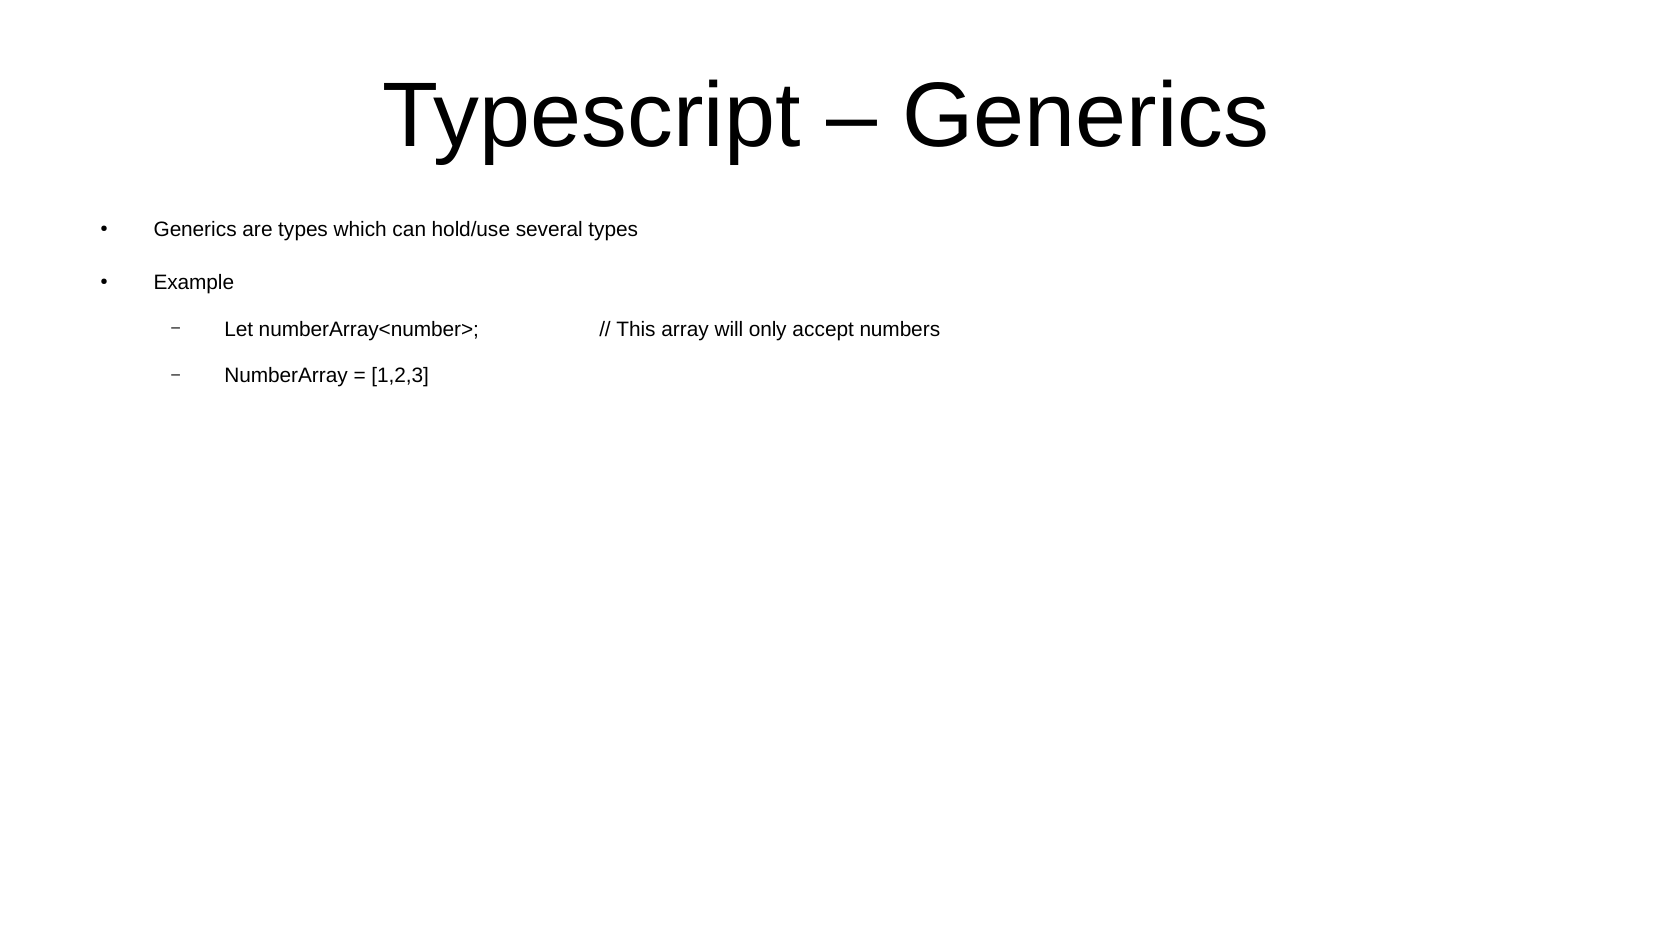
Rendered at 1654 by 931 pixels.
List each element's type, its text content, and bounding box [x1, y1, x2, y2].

list Generics are types which can hold/use several types Example Let numberArray<number>; // This array will only accept numbers NumberArray = [1,2,3] [82, 217, 1576, 901]
title Typescript – Generics [82, 37, 1571, 193]
